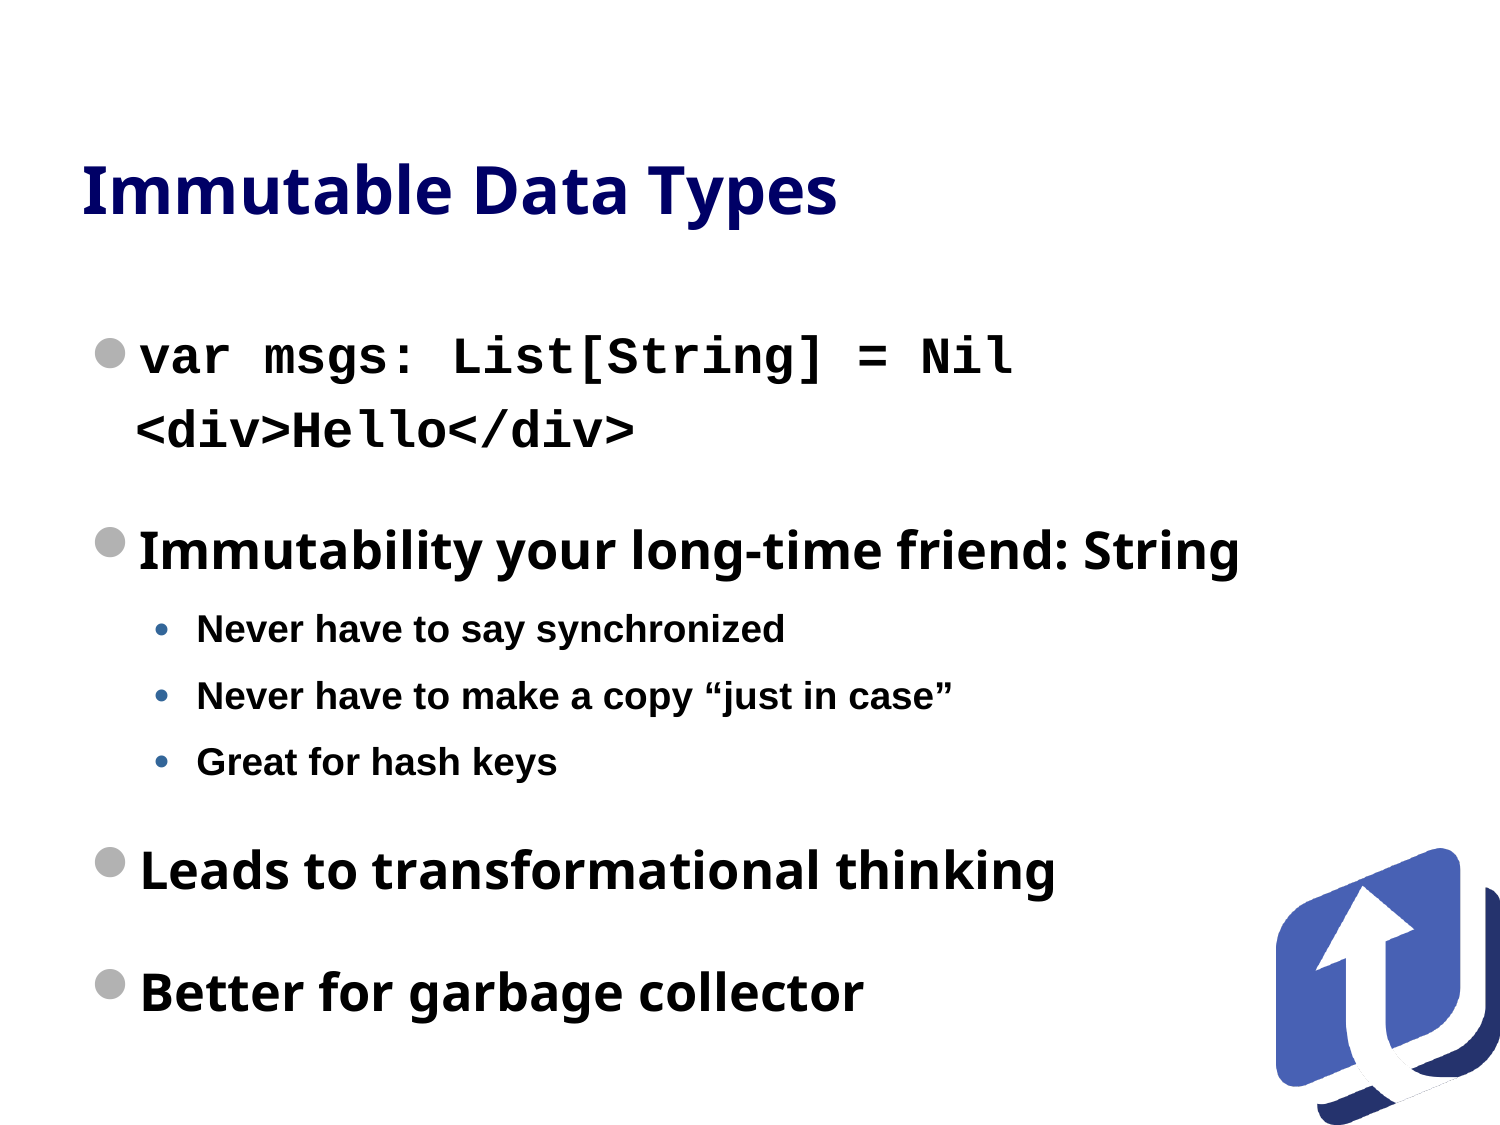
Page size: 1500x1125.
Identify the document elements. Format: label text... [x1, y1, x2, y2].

list var msgs: List[String] = Nil <div>Hello</div> Immutability your long-time friend: String Never have to say synchronized Never have to make a copy “just in case” Great for hash keys Leads to transformational thinking Better for garbage collector [74, 307, 1273, 1085]
picture [1276, 848, 1500, 1125]
title Immutable Data Types [74, 98, 1423, 242]
